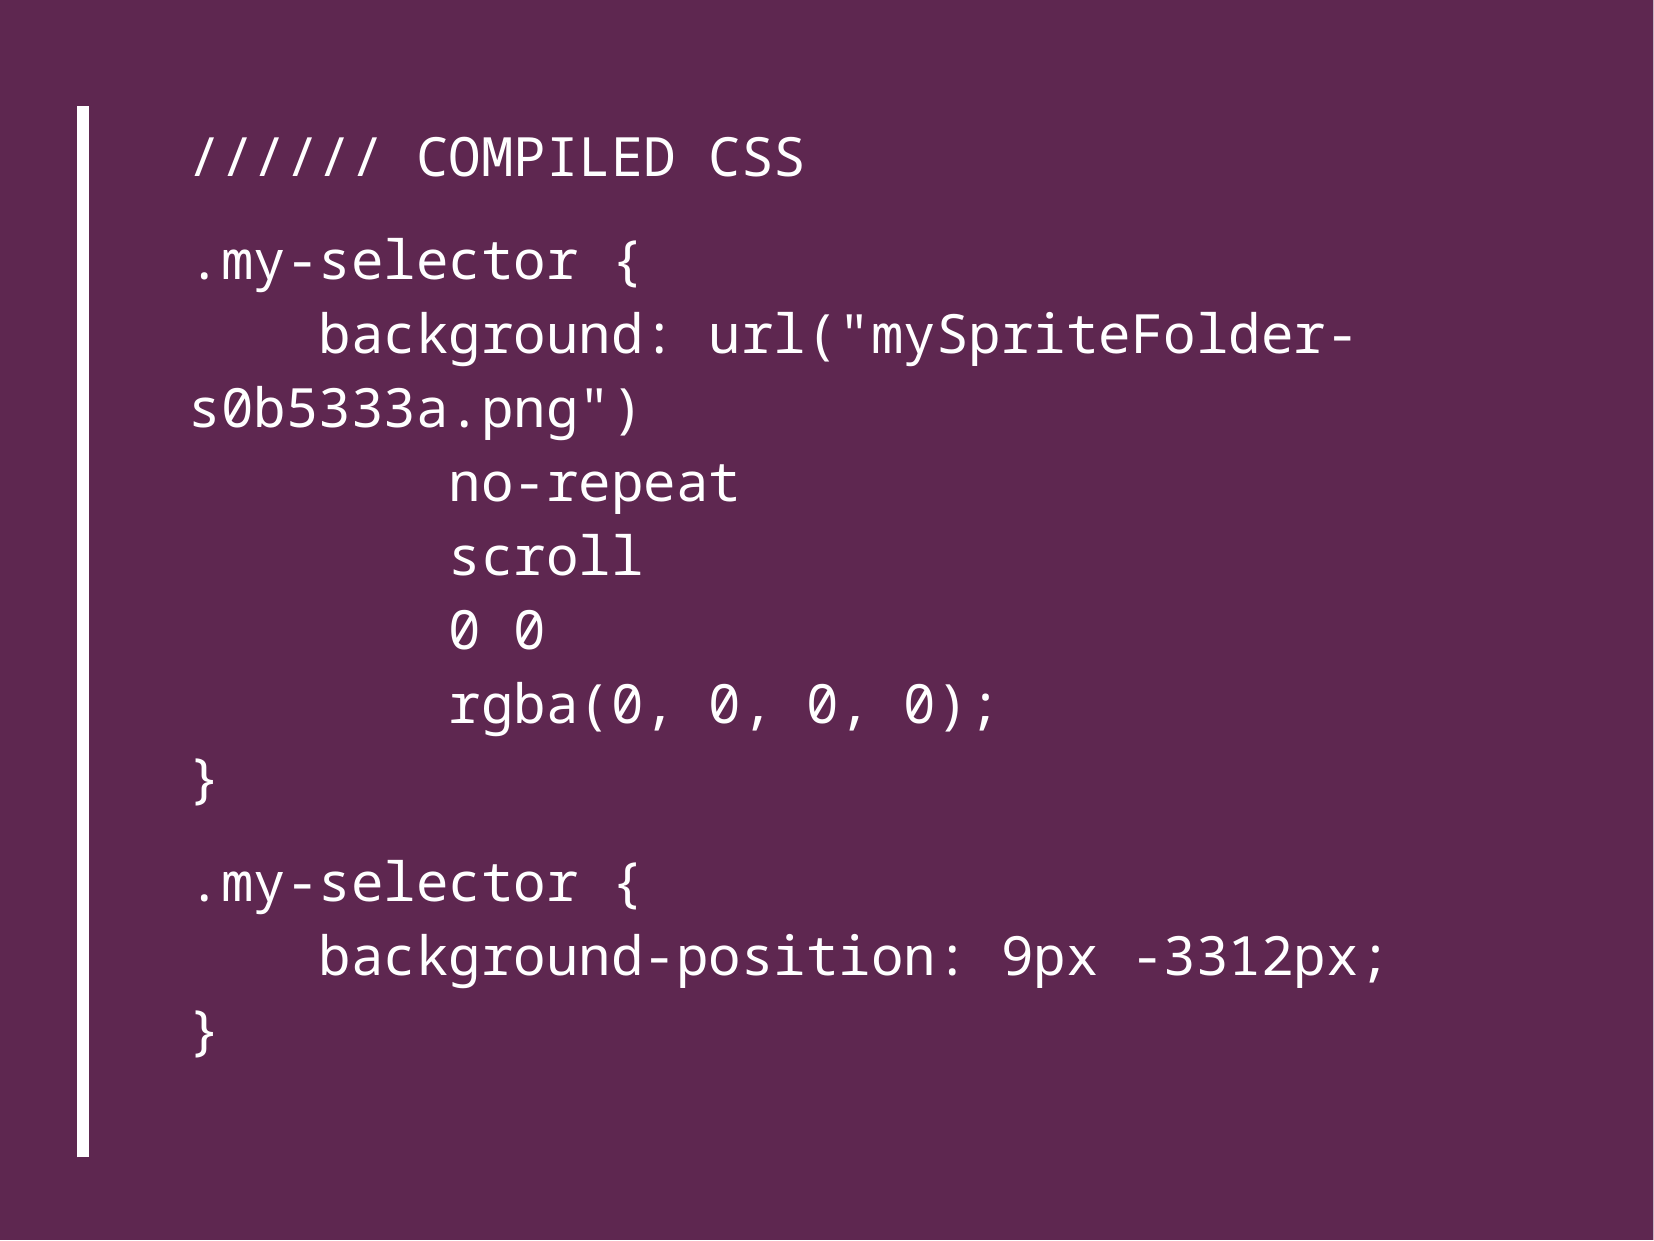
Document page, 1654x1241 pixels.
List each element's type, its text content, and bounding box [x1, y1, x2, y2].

list ////// COMPILED CSS .my-selector { background: url("mySpriteFolder-s0b5333a.png") no-repeat scroll 0 0 rgba(0, 0, 0, 0); } .my-selector { background-position: 9px -3312px; } [188, 118, 1571, 1158]
